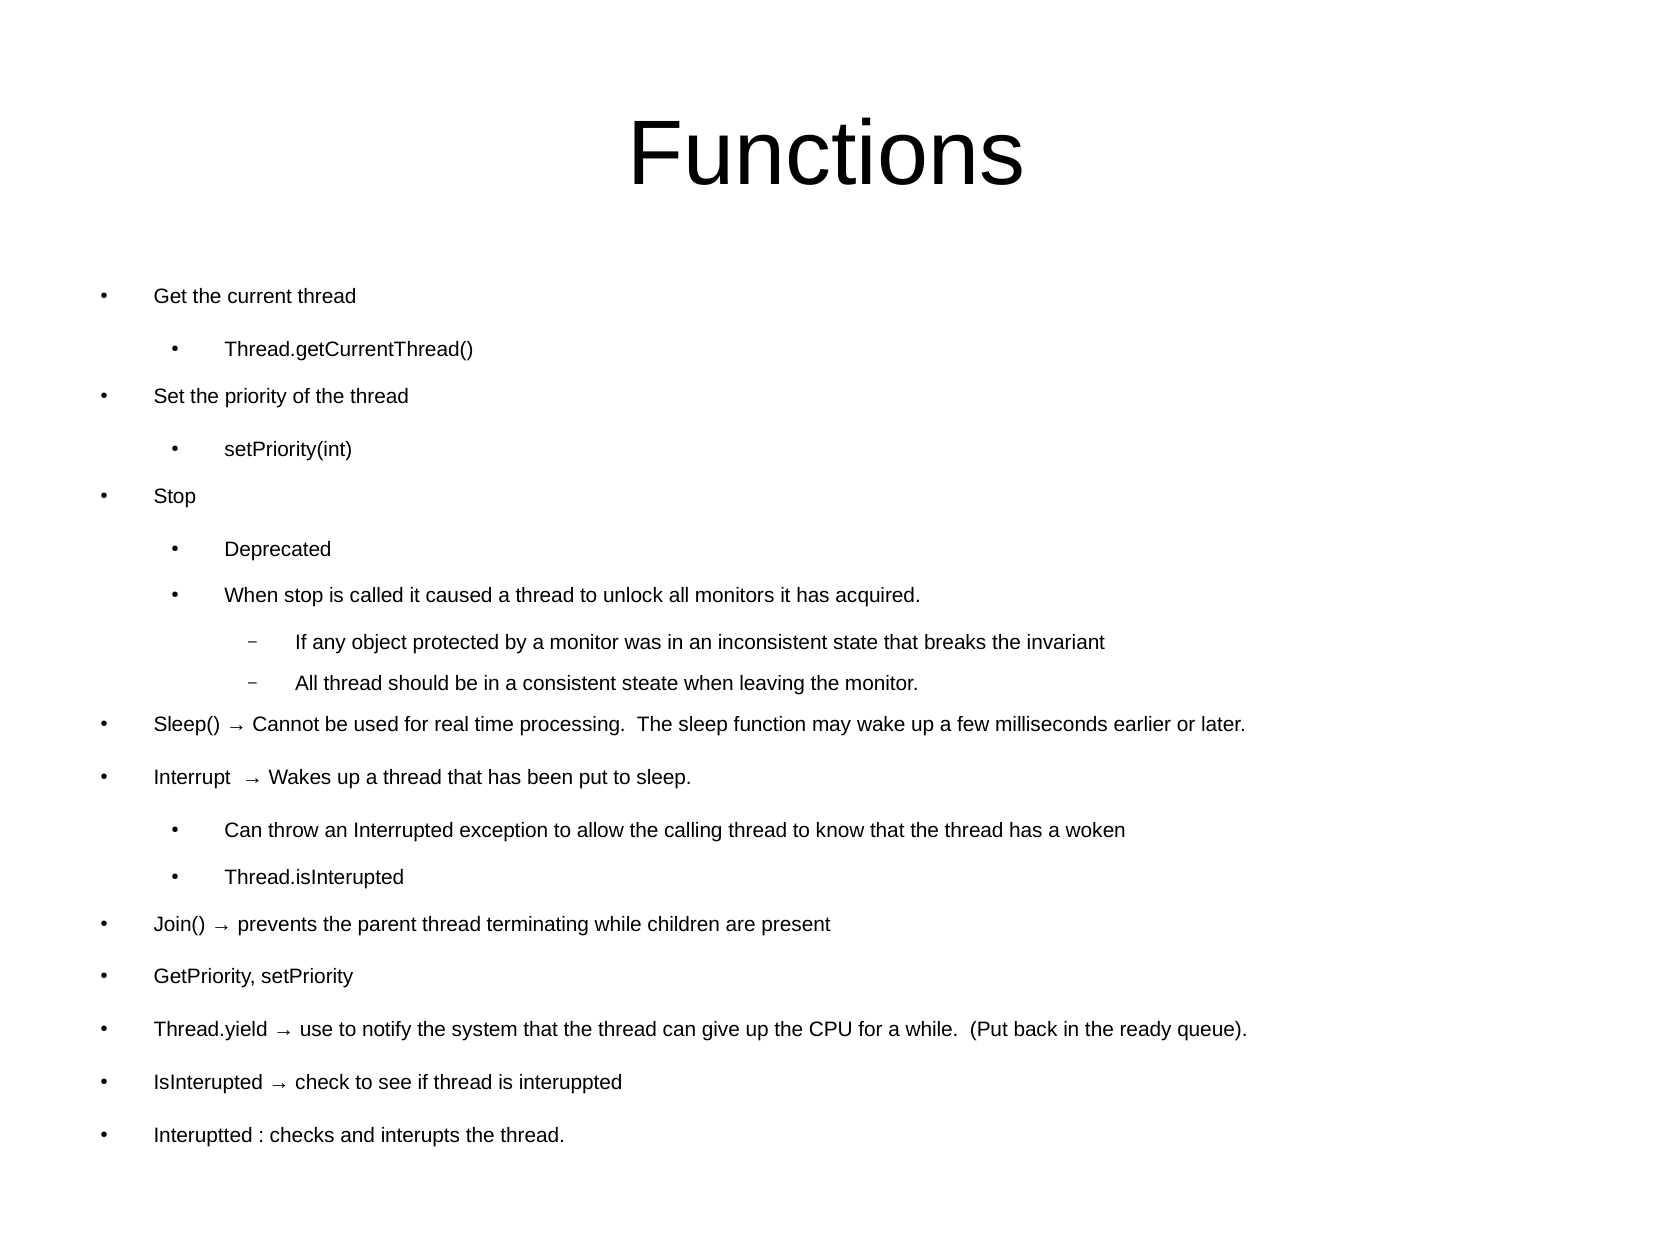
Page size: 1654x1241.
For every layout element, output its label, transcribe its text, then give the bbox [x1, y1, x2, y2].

title Functions [82, 49, 1571, 257]
list Get the current thread Thread.getCurrentThread() Set the priority of the thread setPriority(int) Stop Deprecated When stop is called it caused a thread to unlock all monitors it has acquired. If any object protected by a monitor was in an inconsistent state that breaks the invariant All thread should be in a consistent steate when leaving the monitor. Sleep() → Cannot be used for real time processing. The sleep function may wake up a few milliseconds earlier or later. Interrupt → Wakes up a thread that has been put to sleep. Can throw an Interrupted exception to allow the calling thread to know that the thread has a woken Thread.isInterupted Join() → prevents the parent thread terminating while children are present GetPriority, setPriority Thread.yield → use to notify the system that the thread can give up the CPU for a while. (Put back in the ready queue). IsInterupted → check to see if thread is interuppted Interuptted : checks and interupts the thread. [82, 285, 1571, 1210]
